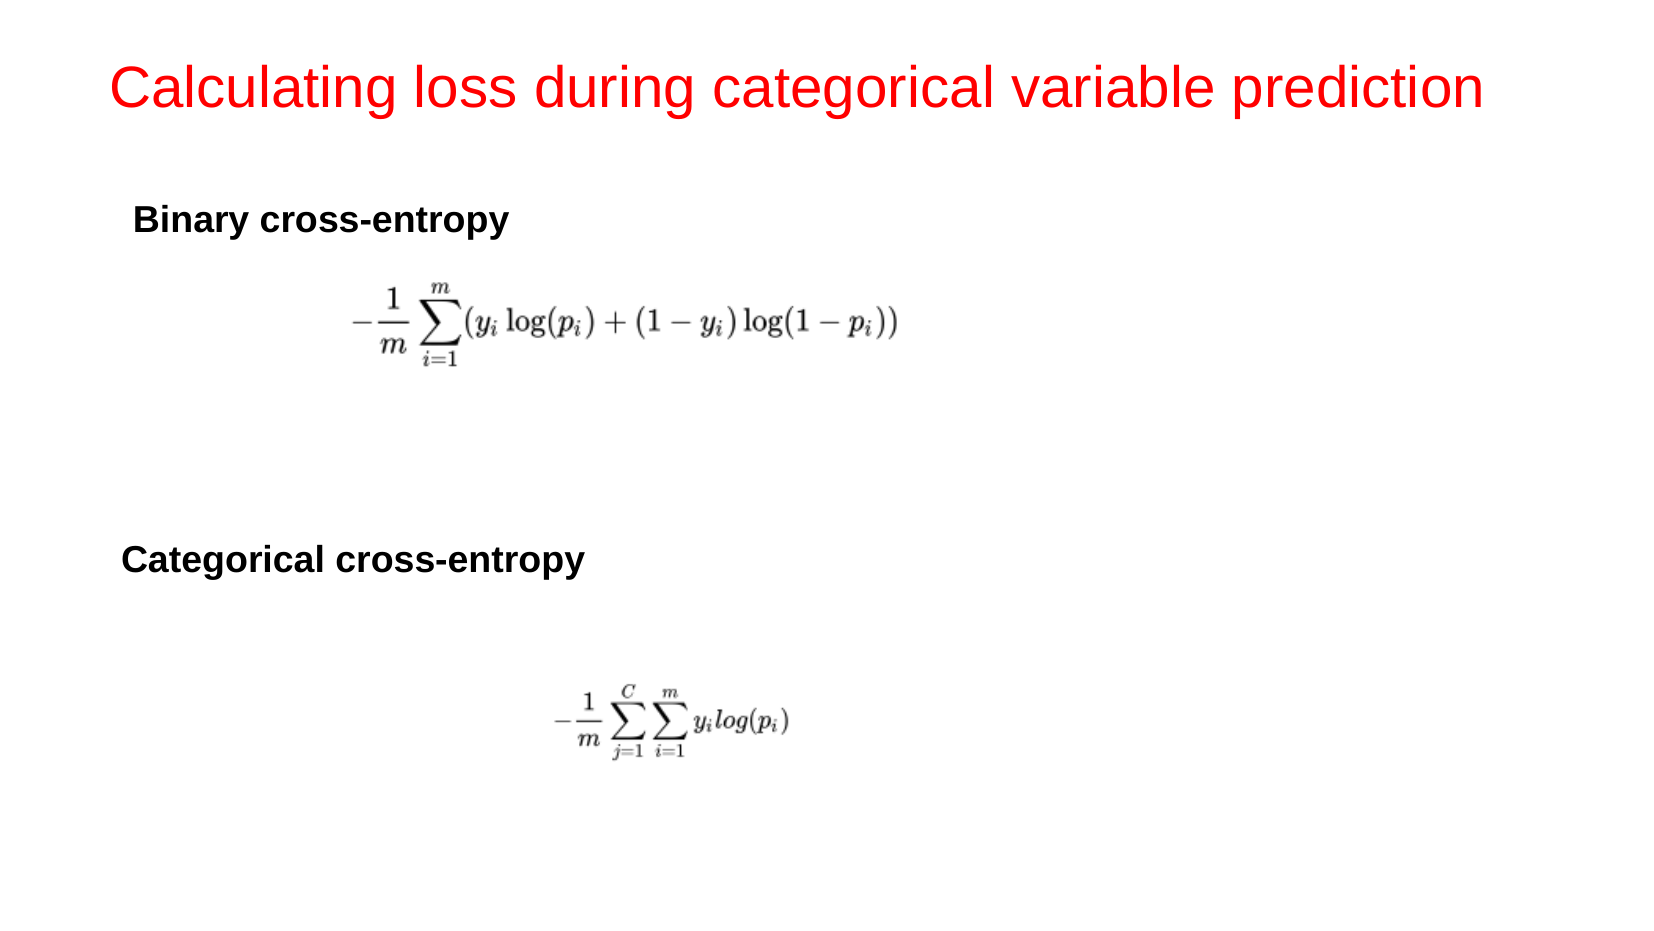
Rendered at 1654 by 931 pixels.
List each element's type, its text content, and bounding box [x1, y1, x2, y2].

picture [531, 656, 815, 792]
picture [344, 259, 922, 387]
text_box Categorical cross-entropy [106, 531, 969, 631]
text_box Binary cross-entropy [118, 191, 839, 290]
text_box Calculating loss during categorical variable prediction [94, 47, 1571, 193]
